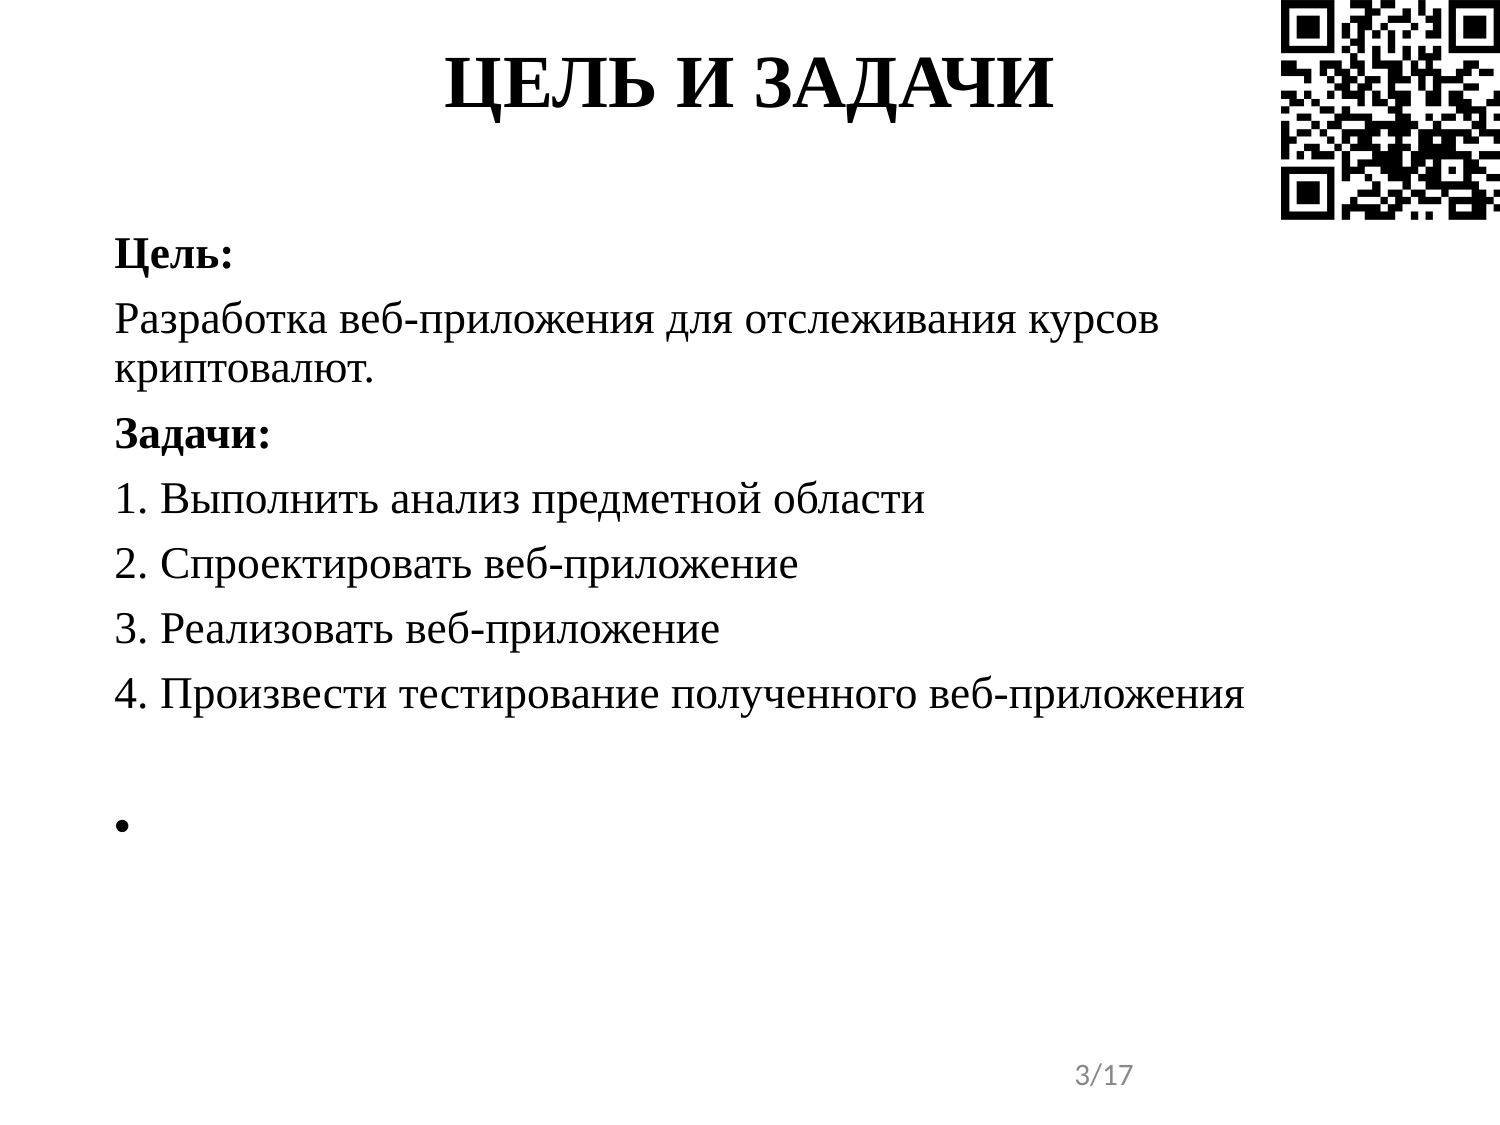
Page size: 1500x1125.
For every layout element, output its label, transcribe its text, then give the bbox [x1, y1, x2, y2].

picture [1281, 0, 1500, 224]
title ЦЕЛЬ И ЗАДАЧИ [0, 0, 1281, 167]
list Цель: Разработка веб-приложения для отслеживания курсов криптовалют. Задачи: 1. Выполнить анализ предметной области 2. Спроектировать веб-приложение 3. Реализовать веб-приложение 4. Произвести тестирование полученного веб-приложения [103, 223, 1282, 766]
slide_number 3/17 [1059, 1042, 1397, 1103]
